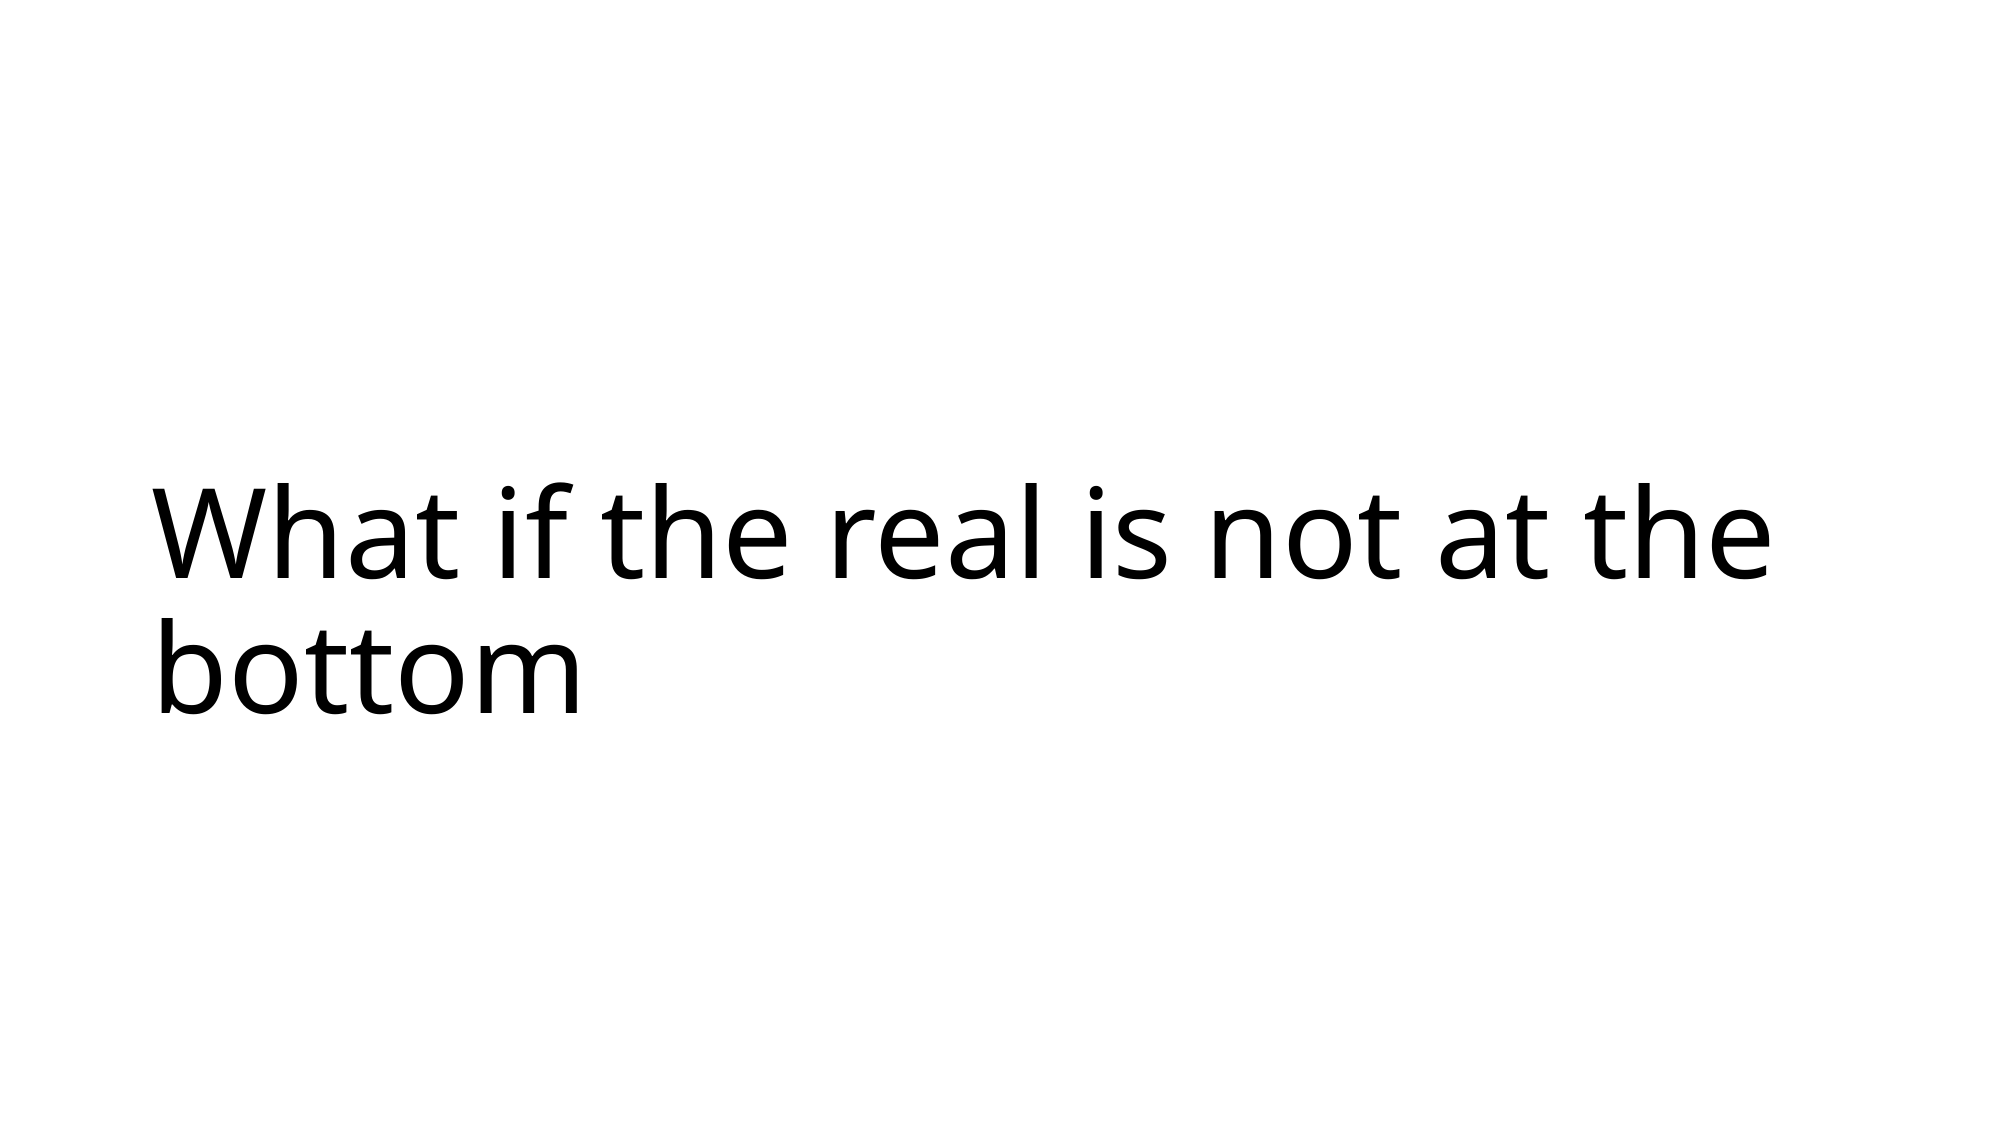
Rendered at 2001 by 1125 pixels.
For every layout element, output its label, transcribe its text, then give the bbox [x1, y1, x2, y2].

title What if the real is not at the bottom [136, 280, 1862, 749]
